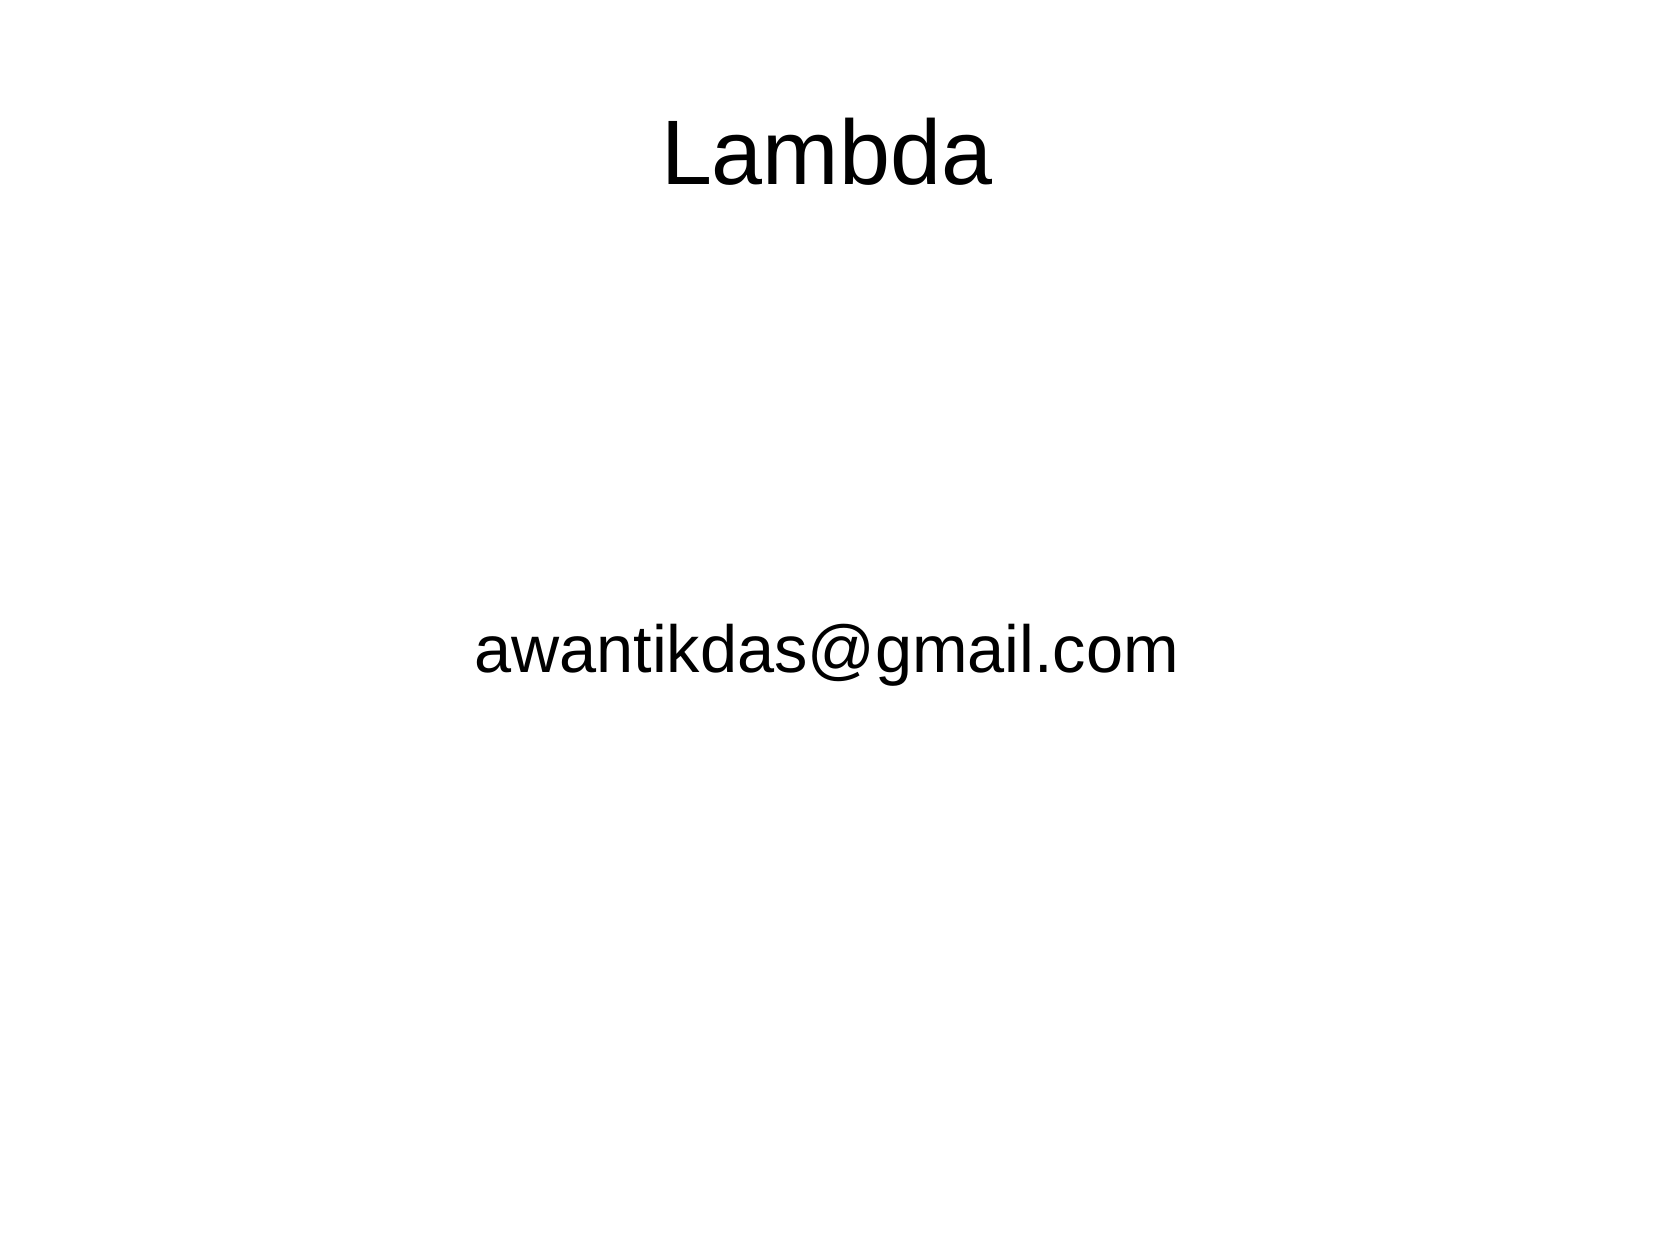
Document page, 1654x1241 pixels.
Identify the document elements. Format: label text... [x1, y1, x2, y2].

title Lambda [82, 49, 1571, 257]
subtitle awantikdas@gmail.com [82, 290, 1571, 1010]
